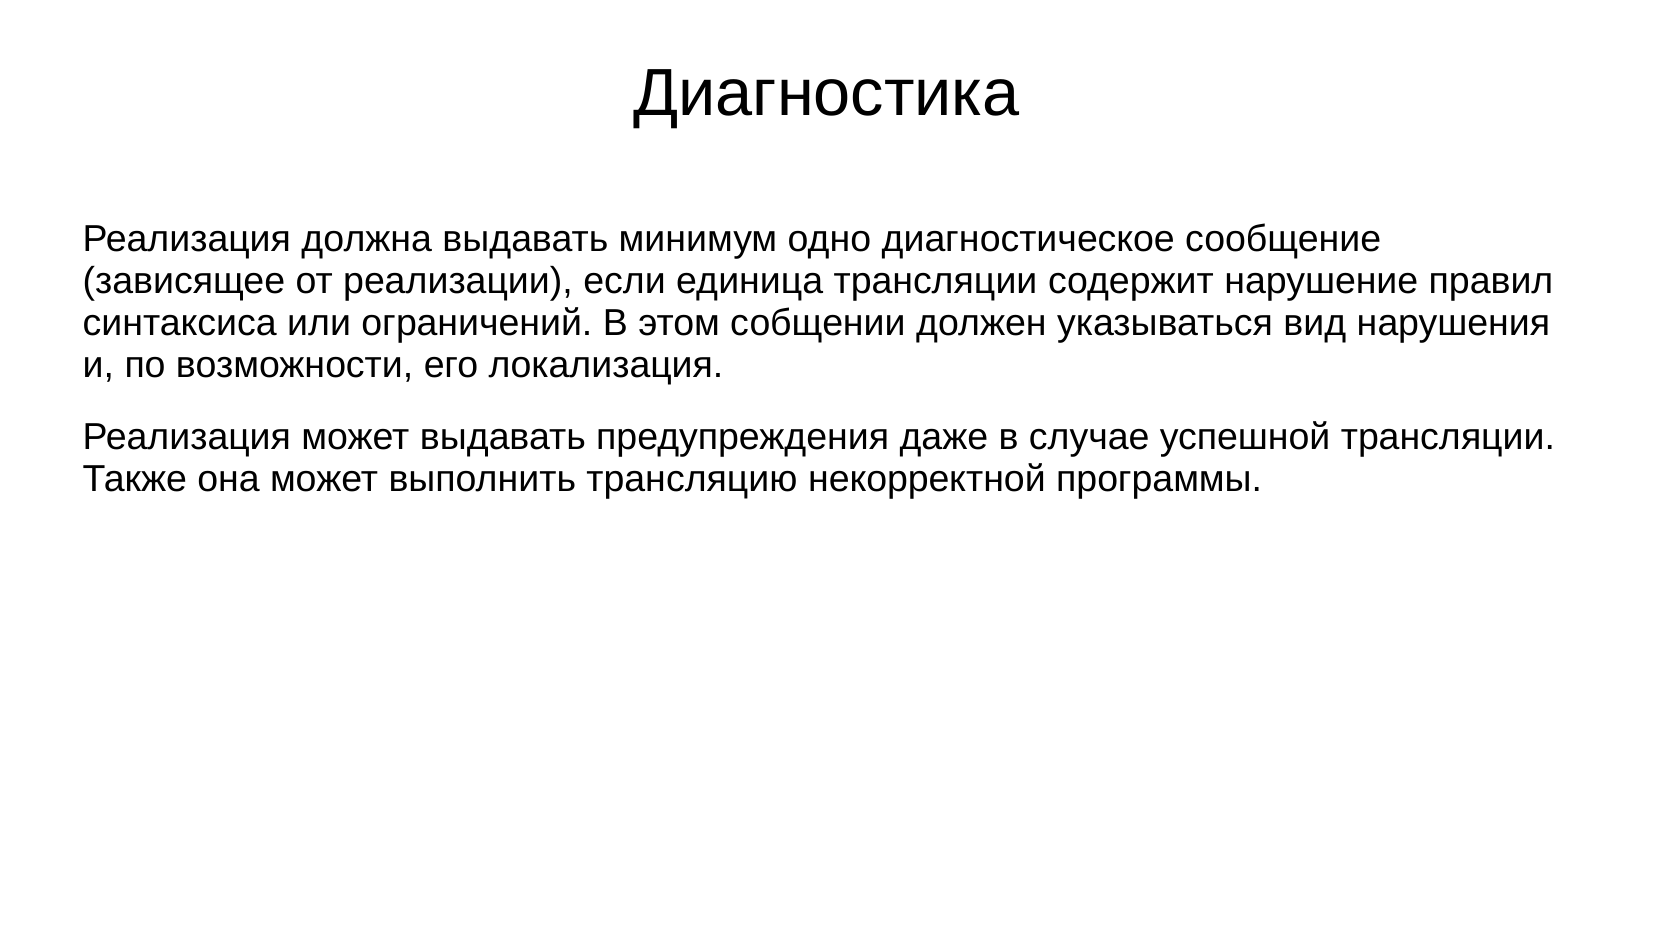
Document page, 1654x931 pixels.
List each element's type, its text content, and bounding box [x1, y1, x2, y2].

list Реализация должна выдавать минимум одно диагностическое сообщение (зависящее от реализации), если единица трансляции содержит нарушение правил синтаксиса или ограничений. В этом собщении должен указываться вид нарушения и, по возможности, его локализация. Реализация может выдавать предупреждения даже в случае успешной трансляции. Также она может выполнить трансляцию некорректной программы. [82, 217, 1571, 758]
title Диагностика [82, 37, 1571, 148]
